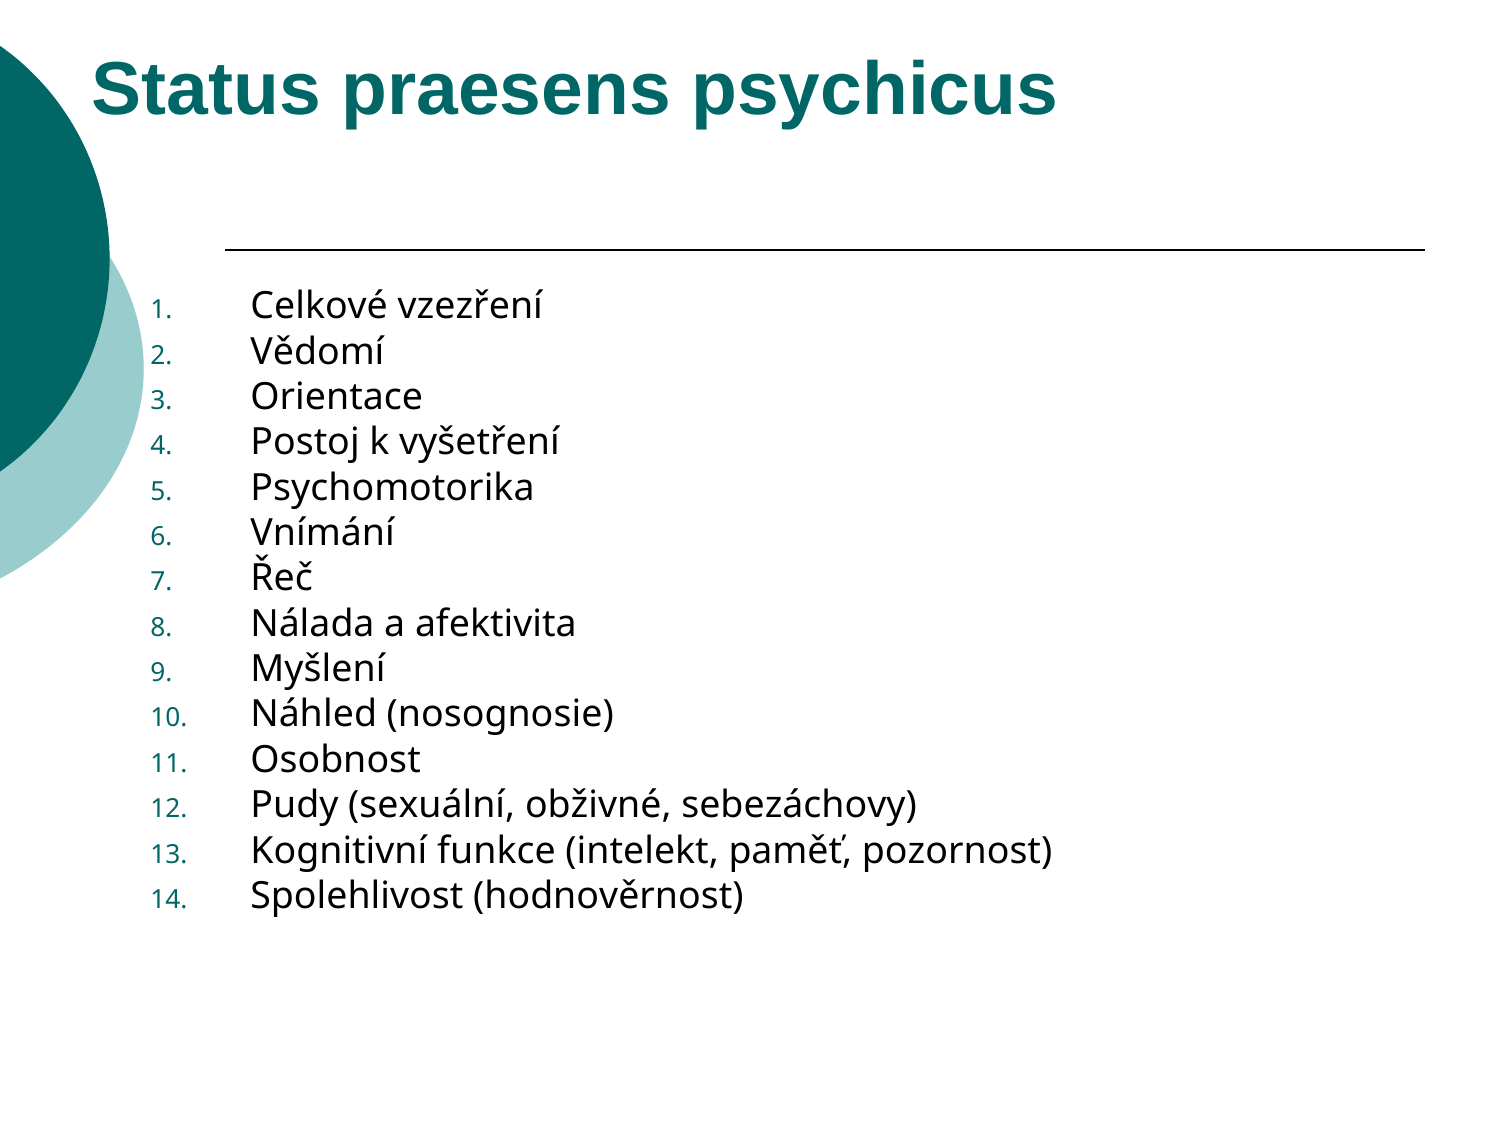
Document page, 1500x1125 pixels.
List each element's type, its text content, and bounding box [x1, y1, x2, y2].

title Status praesens psychicus [76, 0, 1427, 138]
list Celkové vzezření Vědomí Orientace Postoj k vyšetření Psychomotorika Vnímání Řeč Nálada a afektivita Myšlení Náhled (nosognosie) Osobnost Pudy (sexuální, obživné, sebezáchovy) Kognitivní funkce (intelekt, paměť, pozornost) Spolehlivost (hodnověrnost) [135, 137, 1500, 1125]
